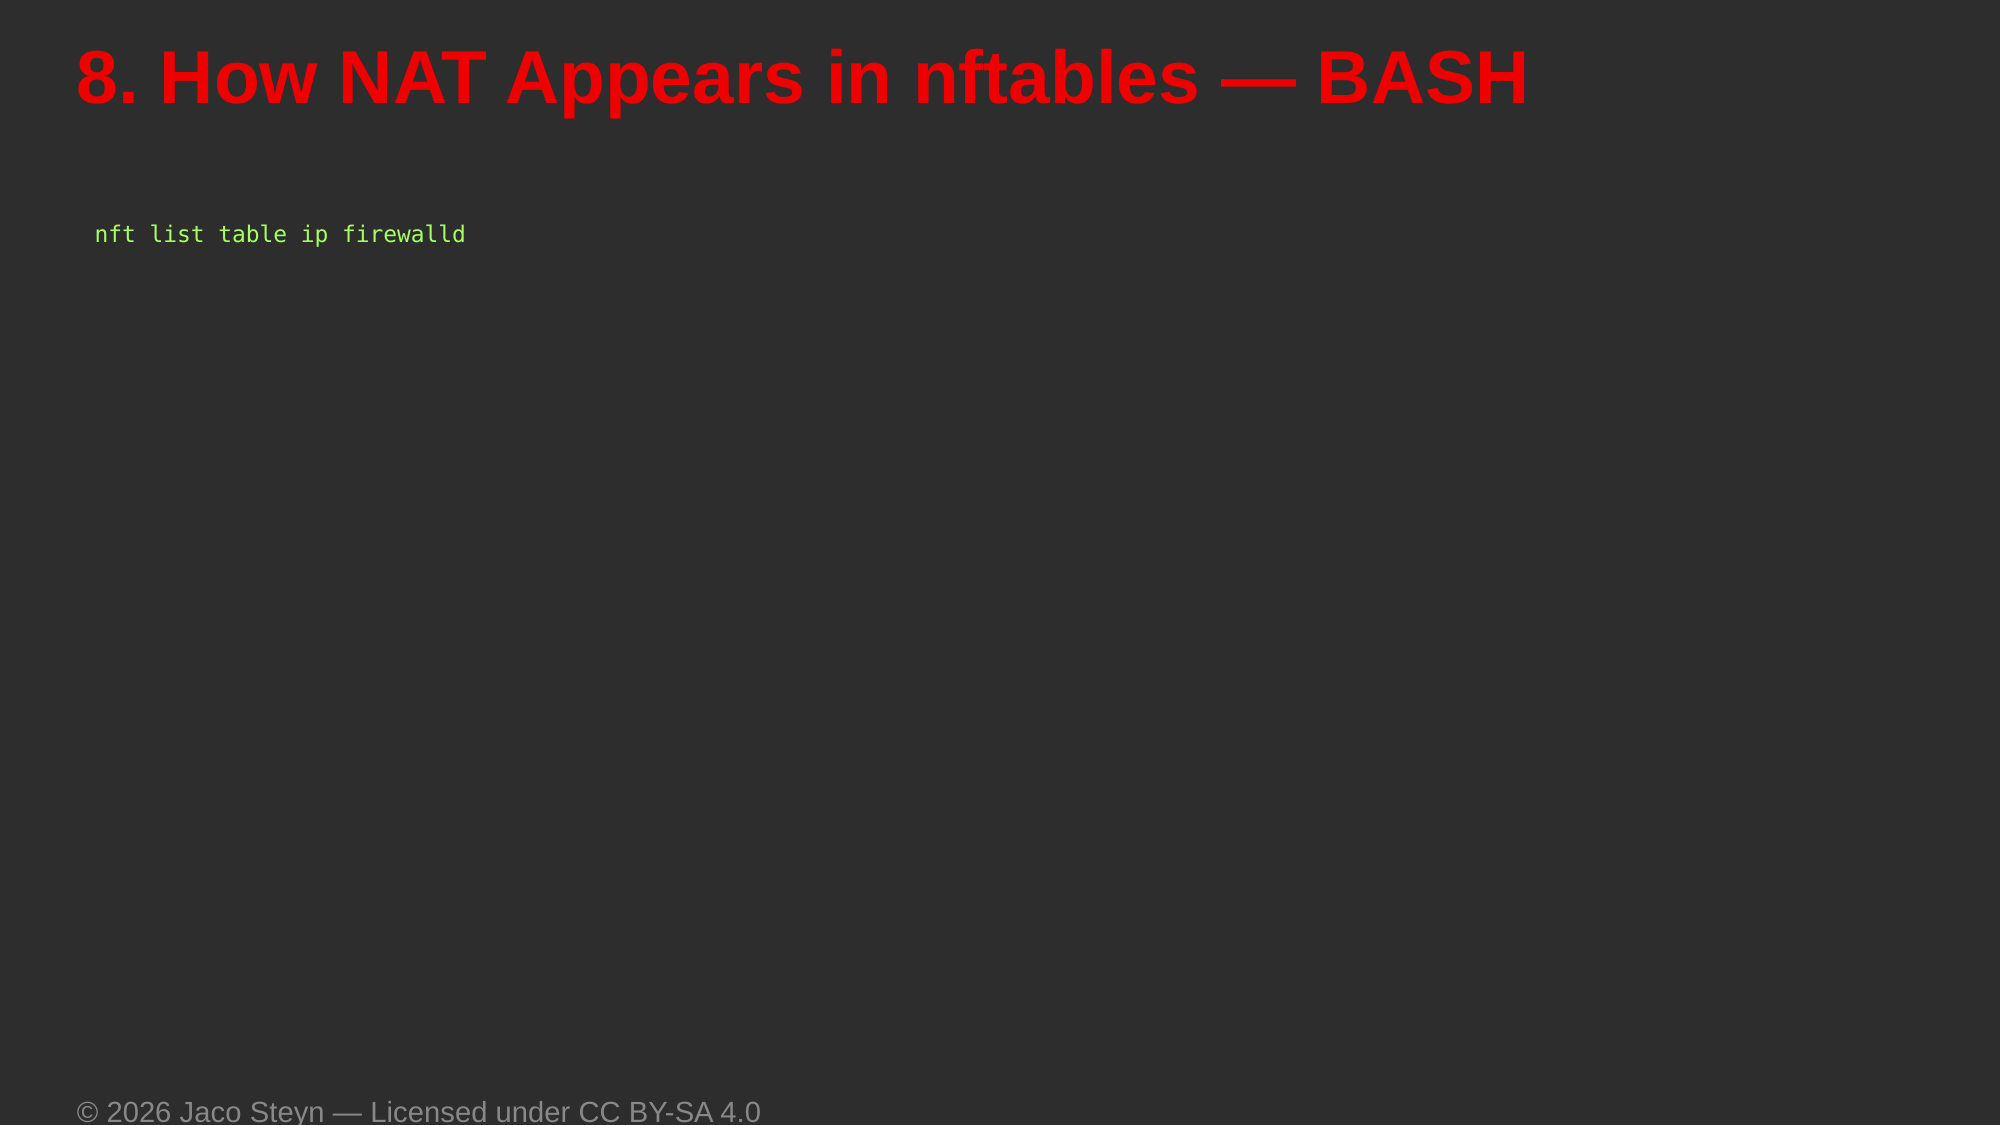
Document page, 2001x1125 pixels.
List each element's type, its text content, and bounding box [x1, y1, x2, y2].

text_box 8. How NAT Appears in nftables — BASH [59, 23, 1942, 178]
text_box nft list table ip firewalld [59, 194, 1942, 1052]
text_box © 2026 Jaco Steyn — Licensed under CC BY-SA 4.0 [59, 1083, 1942, 1120]
